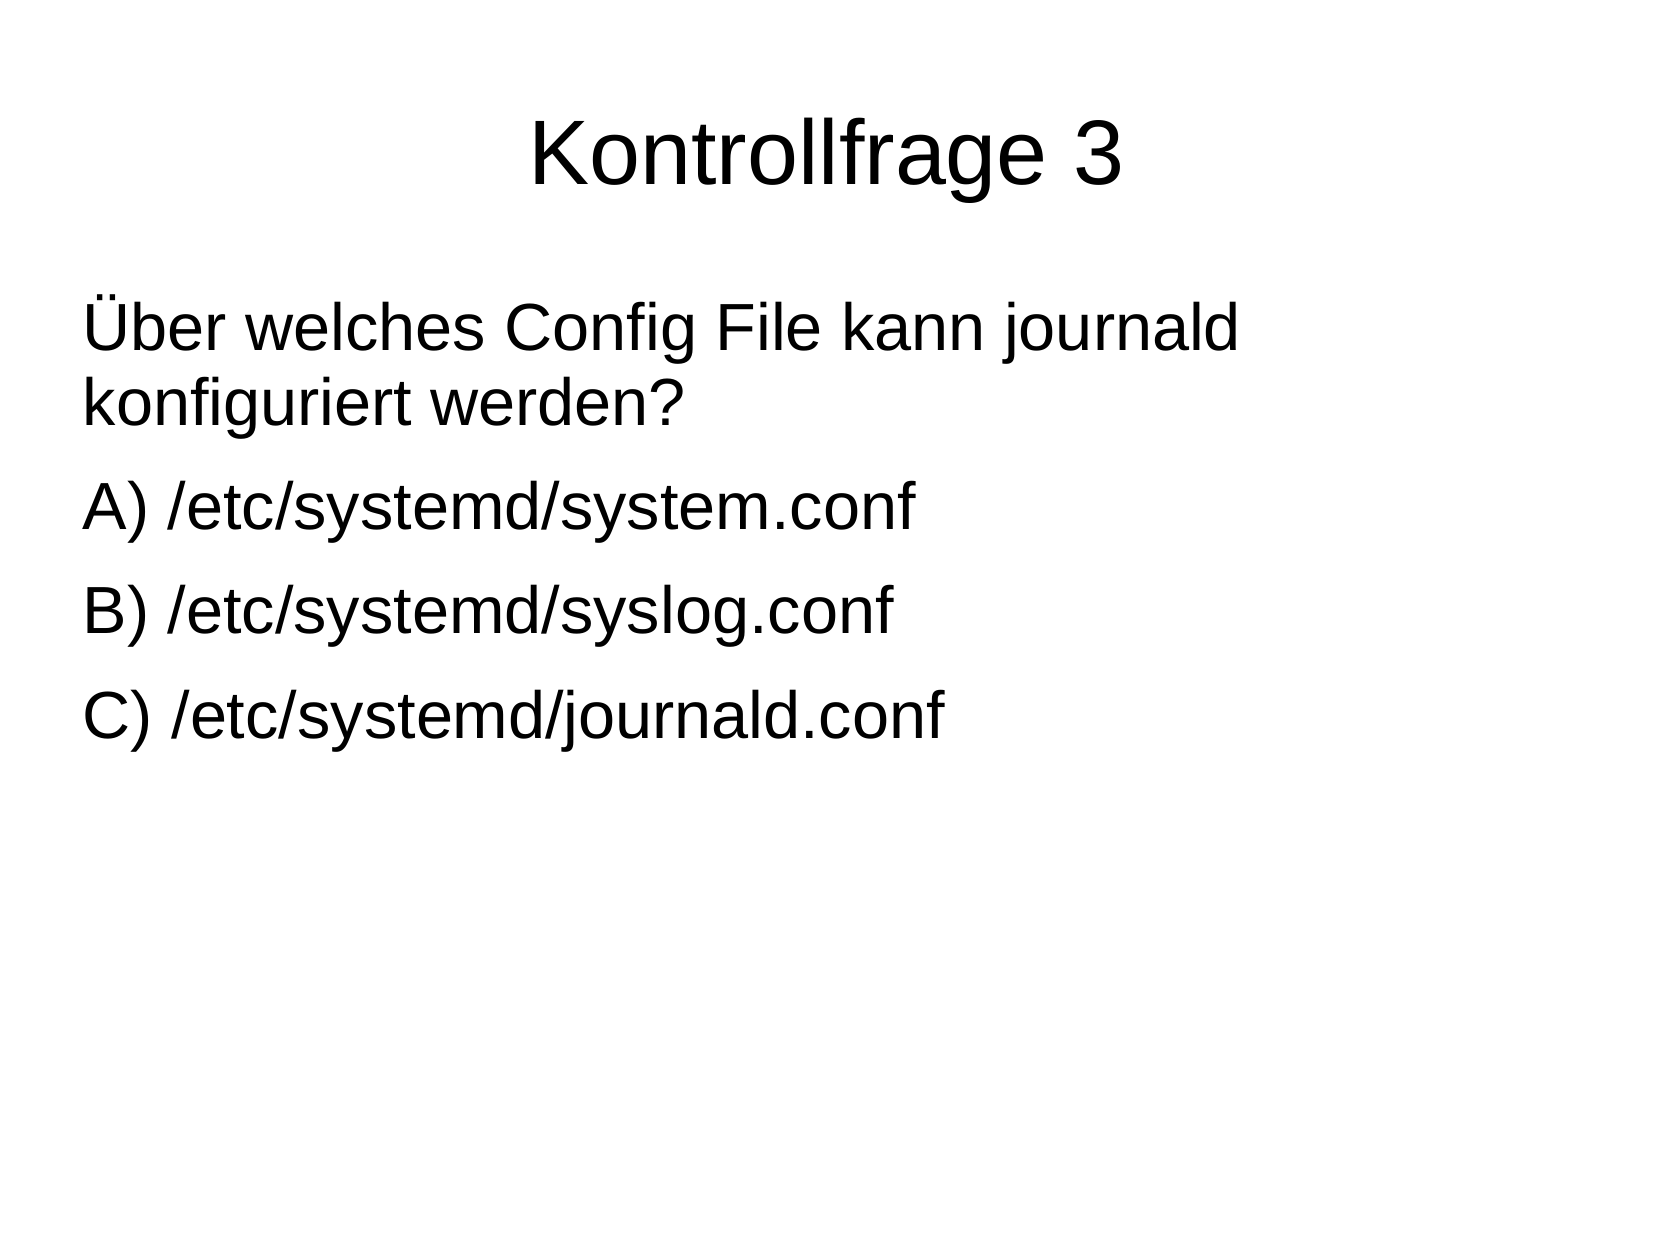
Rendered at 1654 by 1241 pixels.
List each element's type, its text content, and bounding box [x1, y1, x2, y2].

list Über welches Config File kann journald konfiguriert werden? A) /etc/systemd/system.conf B) /etc/systemd/syslog.conf C) /etc/systemd/journald.conf [82, 290, 1571, 1010]
title Kontrollfrage 3 [82, 101, 1571, 205]
